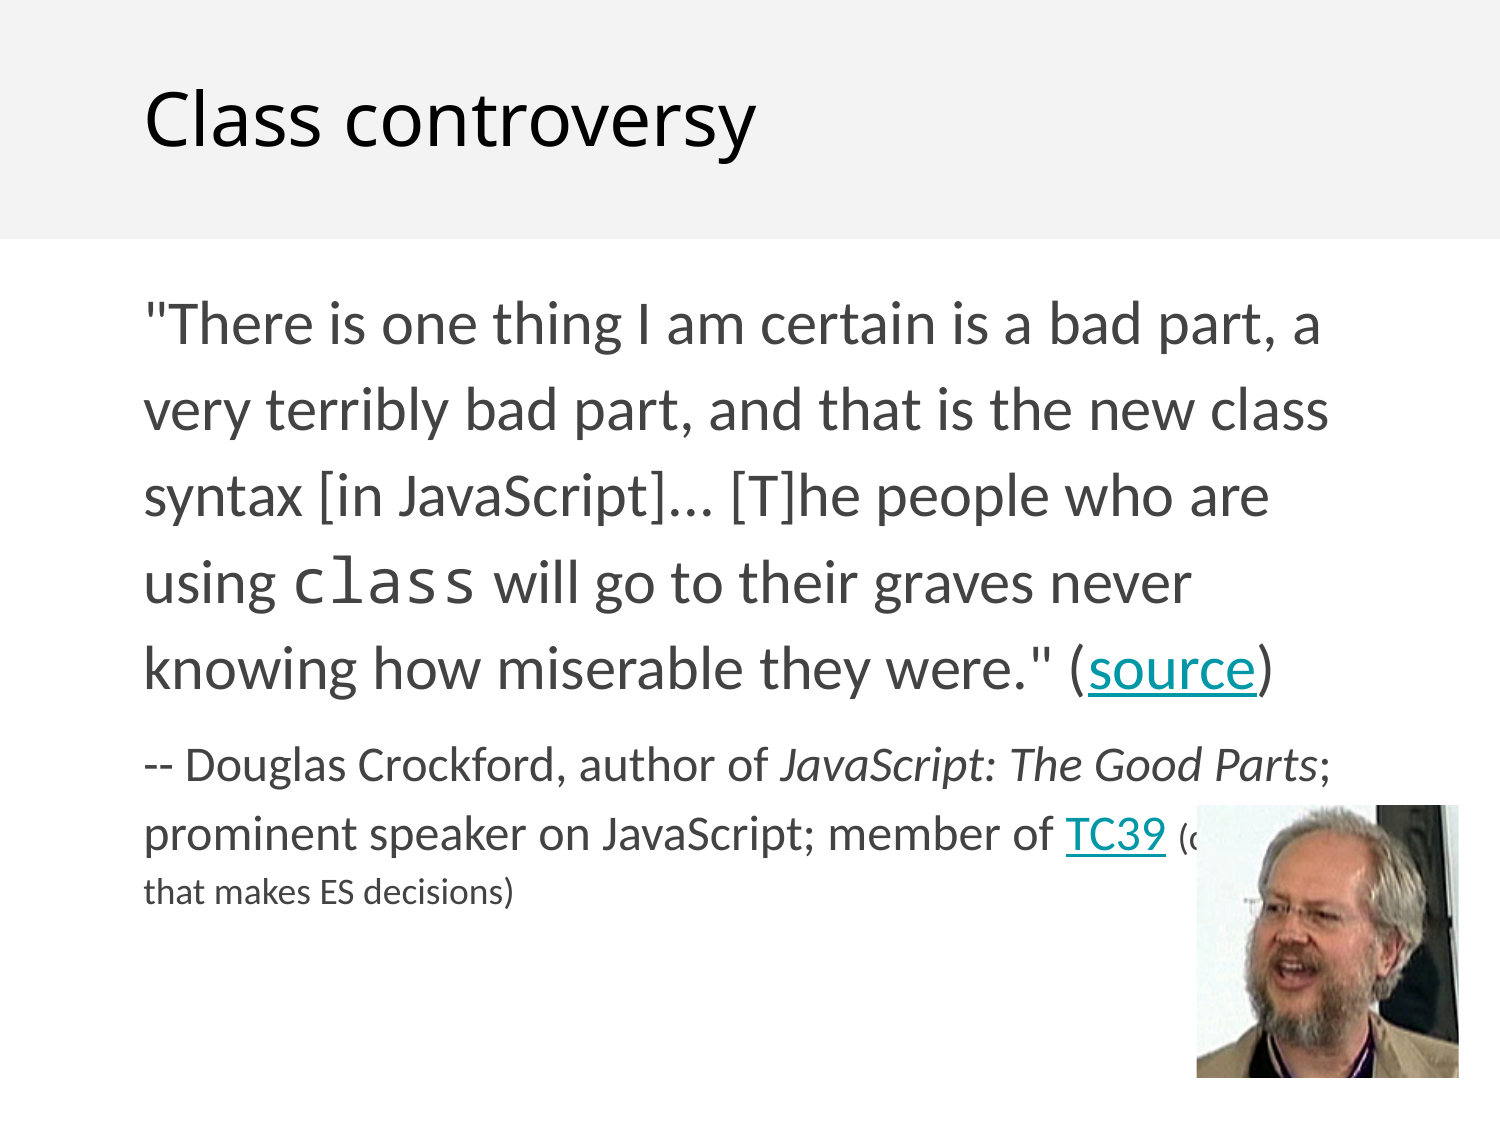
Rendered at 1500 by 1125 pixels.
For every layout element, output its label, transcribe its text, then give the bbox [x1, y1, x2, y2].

title Class controversy [128, 56, 1372, 183]
list "There is one thing I am certain is a bad part, a very terribly bad part, and that is the new class syntax [in JavaScript]... [T]he people who are using class will go to their graves never knowing how miserable they were." (source) -- Douglas Crockford, author of JavaScript: The Good Parts; prominent speaker on JavaScript; member of TC39 (committee that makes ES decisions) [128, 255, 1372, 1004]
picture [1196, 805, 1459, 1078]
